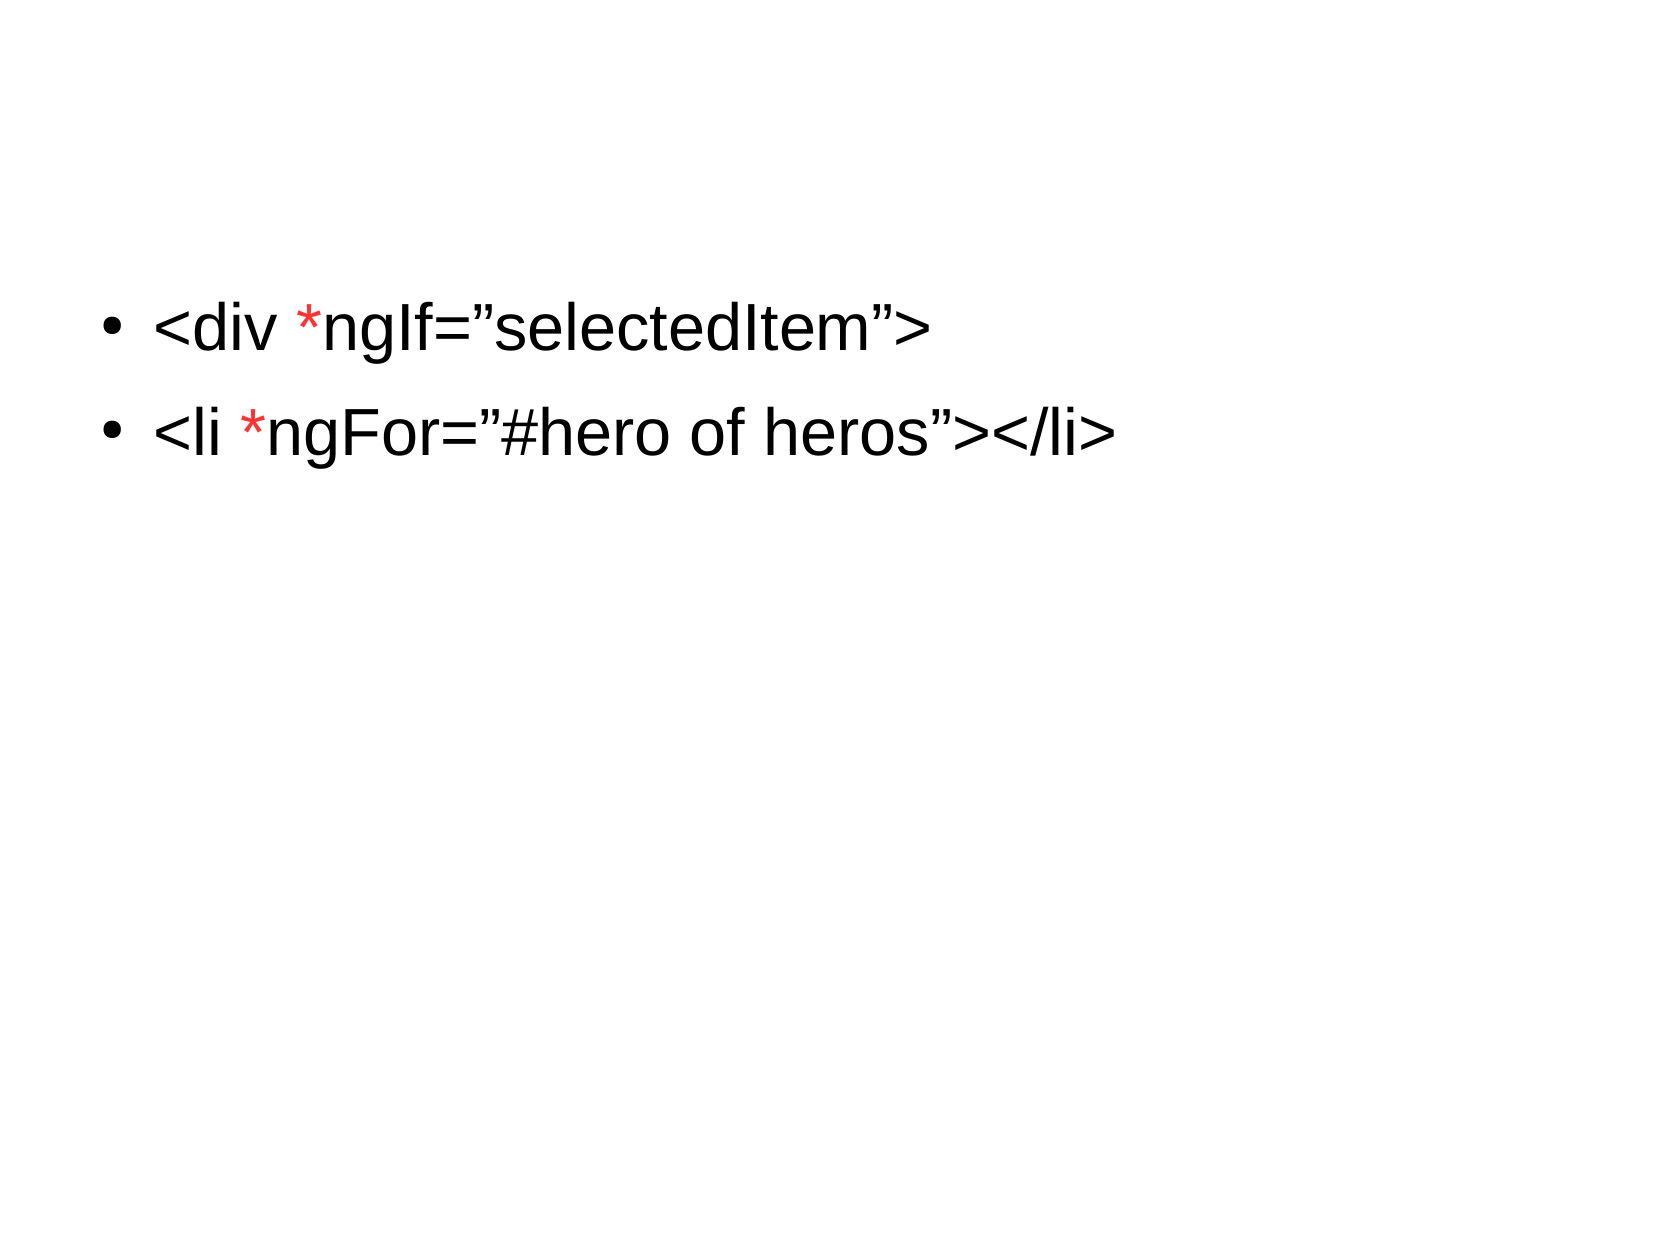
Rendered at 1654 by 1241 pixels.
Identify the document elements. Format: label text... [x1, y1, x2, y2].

list <div *ngIf=”selectedItem”> <li *ngFor=”#hero of heros”></li> [82, 290, 1571, 1010]
